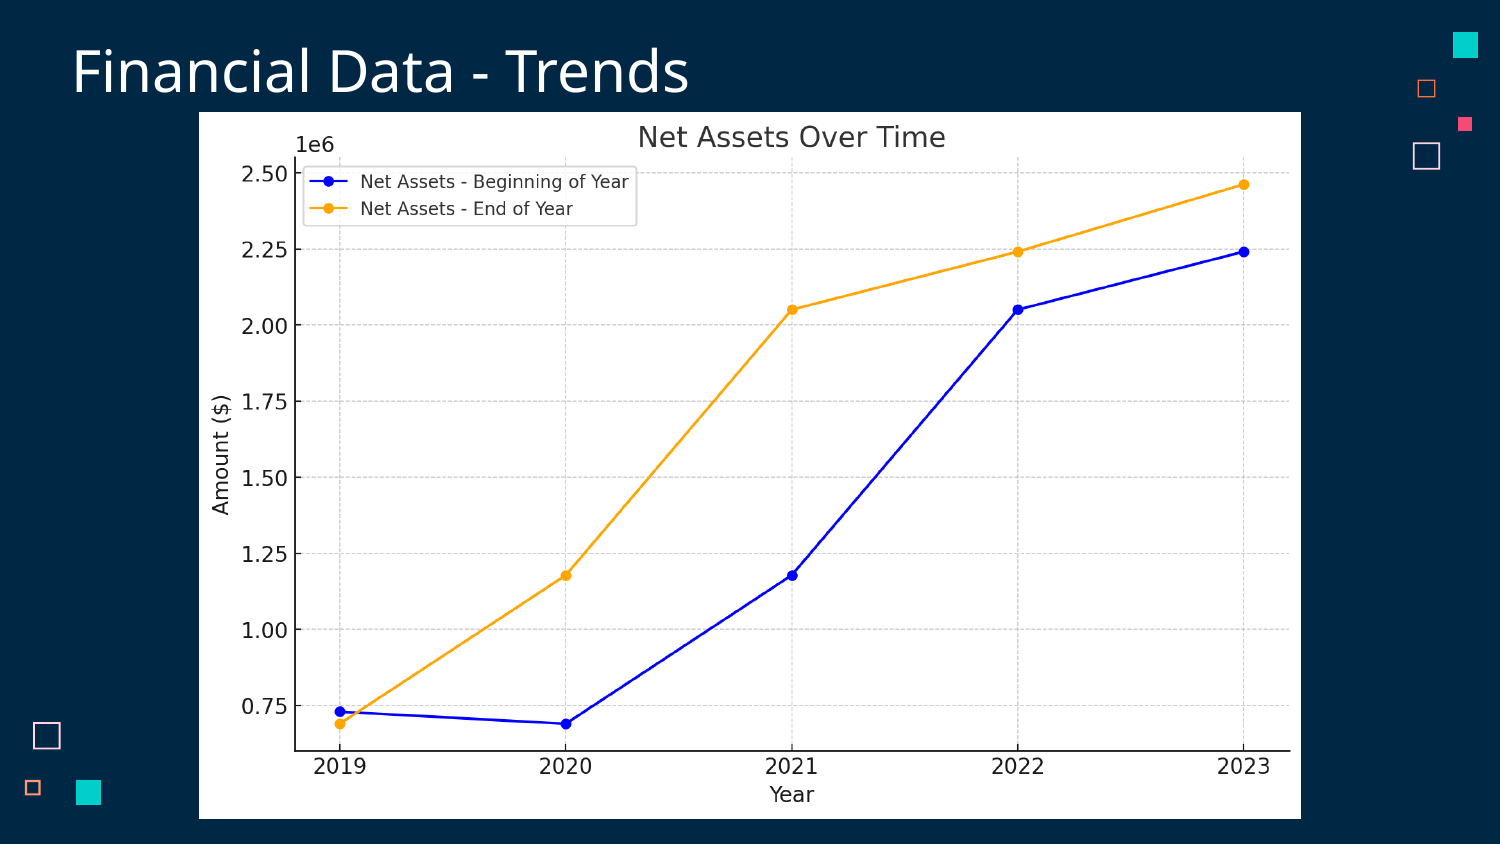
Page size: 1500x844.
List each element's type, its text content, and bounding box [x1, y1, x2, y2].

picture [199, 112, 1301, 819]
title Financial Data - Trends [56, 18, 1320, 113]
